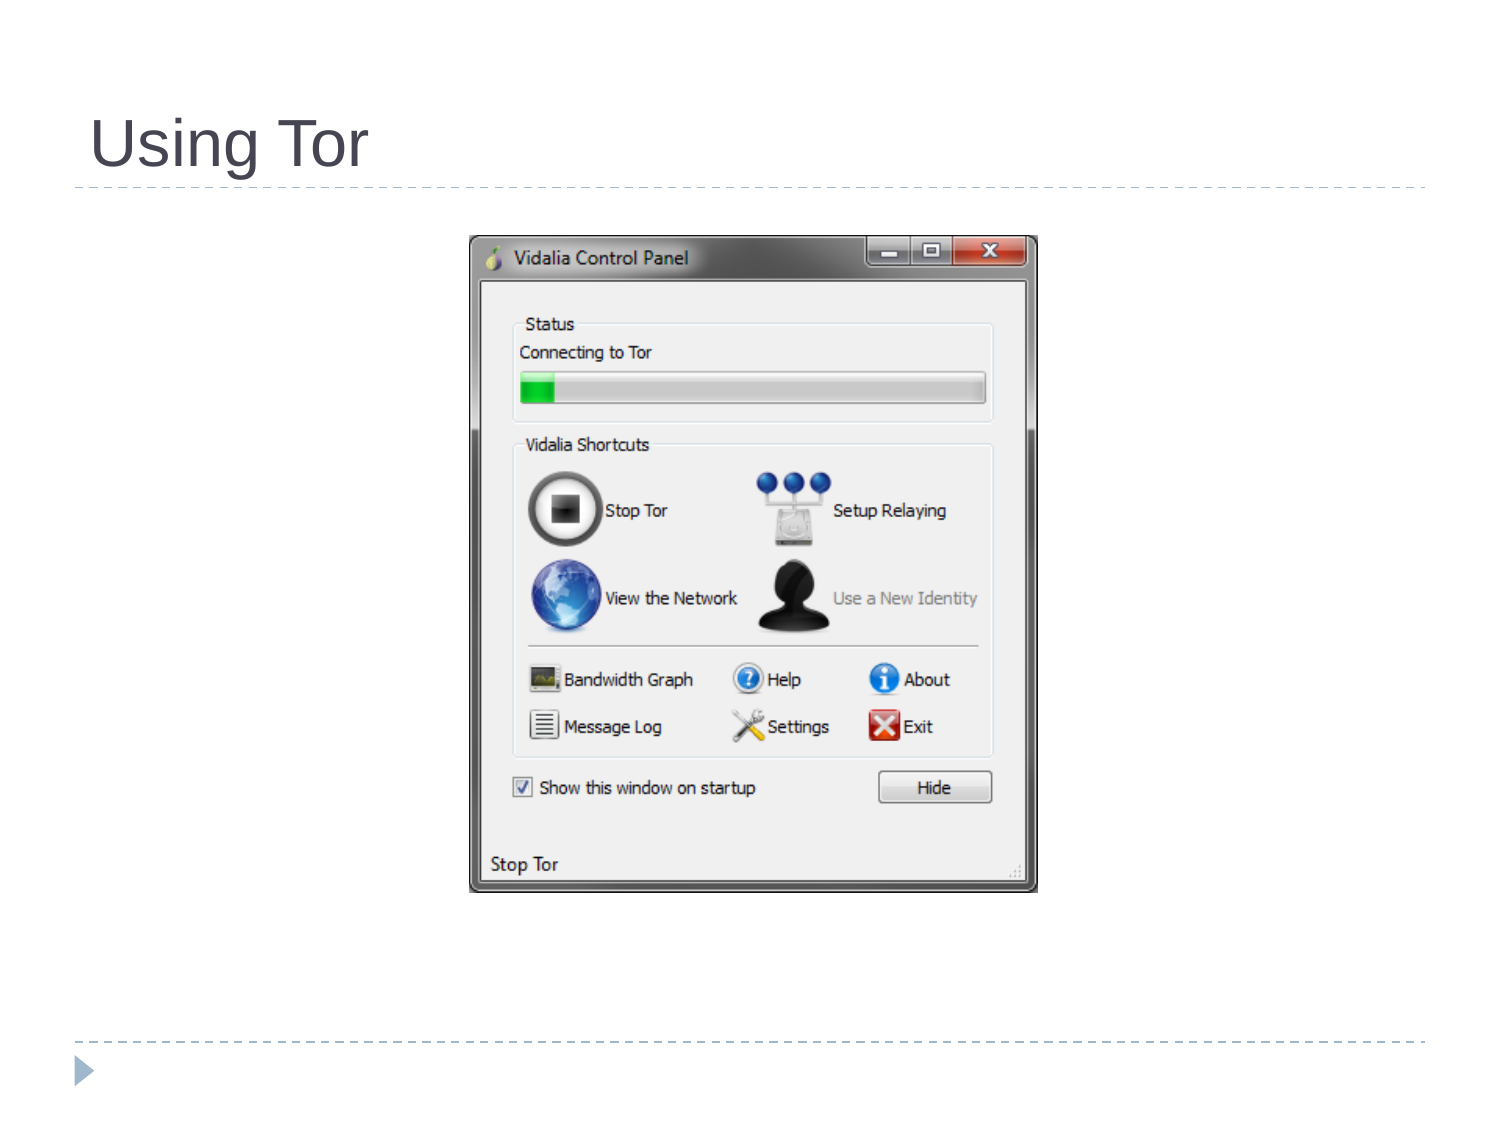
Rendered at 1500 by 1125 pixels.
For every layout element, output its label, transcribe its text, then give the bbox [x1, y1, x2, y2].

title Using Tor [75, 24, 1425, 188]
picture [469, 235, 1038, 893]
